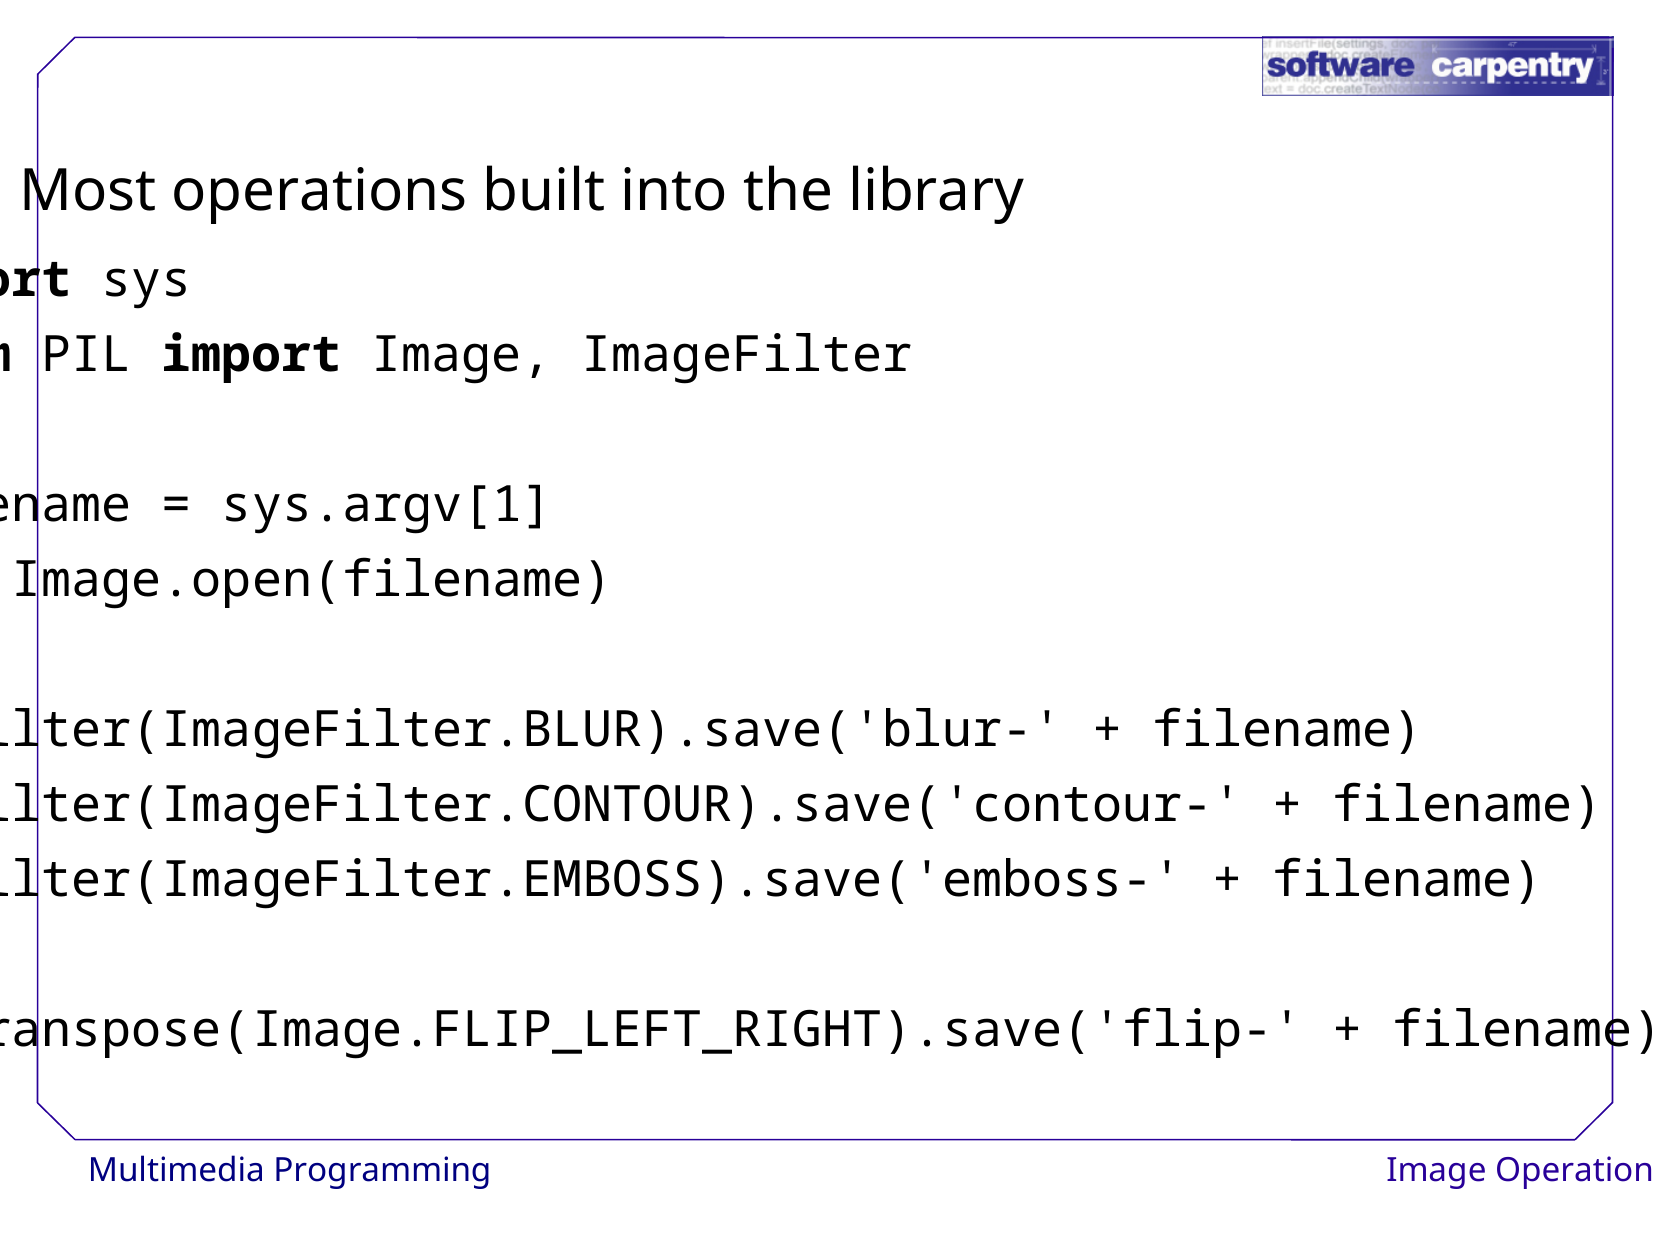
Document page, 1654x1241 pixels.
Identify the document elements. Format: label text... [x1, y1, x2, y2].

picture [1262, 36, 1614, 96]
text_box import sys from PIL import Image, ImageFilter filename = sys.argv[1] p = Image.open(filename) p.filter(ImageFilter.BLUR).save('blur-' + filename) p.filter(ImageFilter.CONTOUR).save('contour-' + filename) p.filter(ImageFilter.EMBOSS).save('emboss-' + filename) p.transpose(Image.FLIP_LEFT_RIGHT).save('flip-' + filename) [0, 223, 1654, 1065]
text_box Most operations built into the library [4, 109, 1190, 223]
